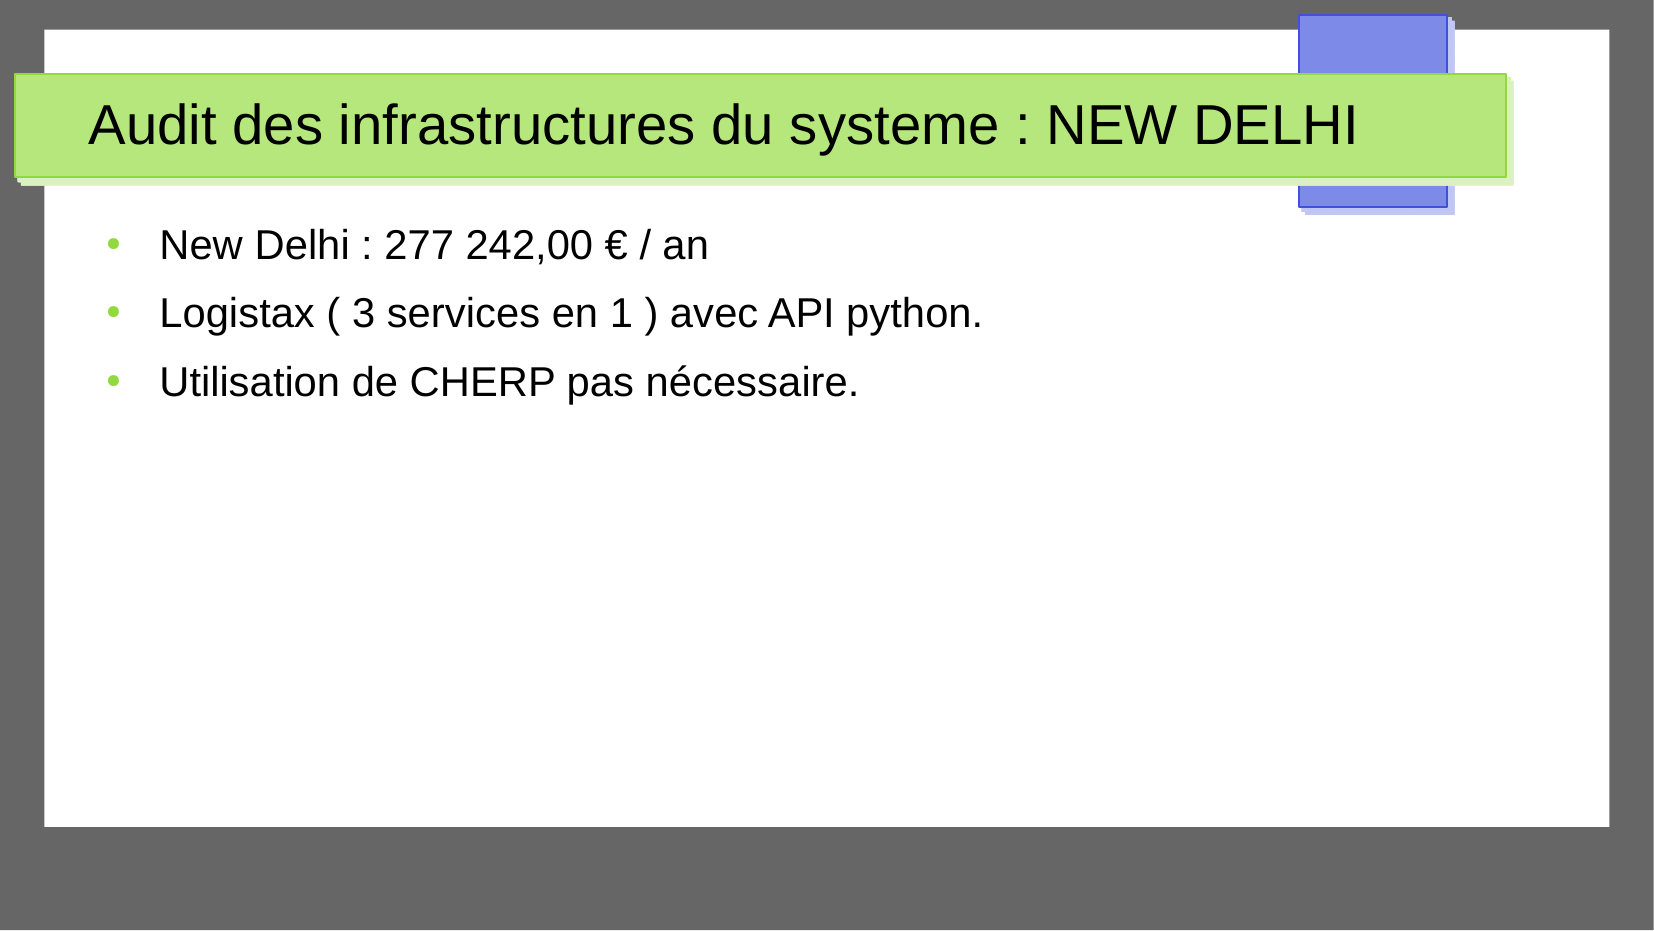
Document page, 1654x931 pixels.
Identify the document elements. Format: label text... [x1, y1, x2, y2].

title Audit des infrastructures du systeme : NEW DELHI [88, 73, 1506, 178]
list New Delhi : 277 242,00 € / an Logistax ( 3 services en 1 ) avec API python. Utilisation de CHERP pas nécessaire. [88, 221, 1565, 813]
